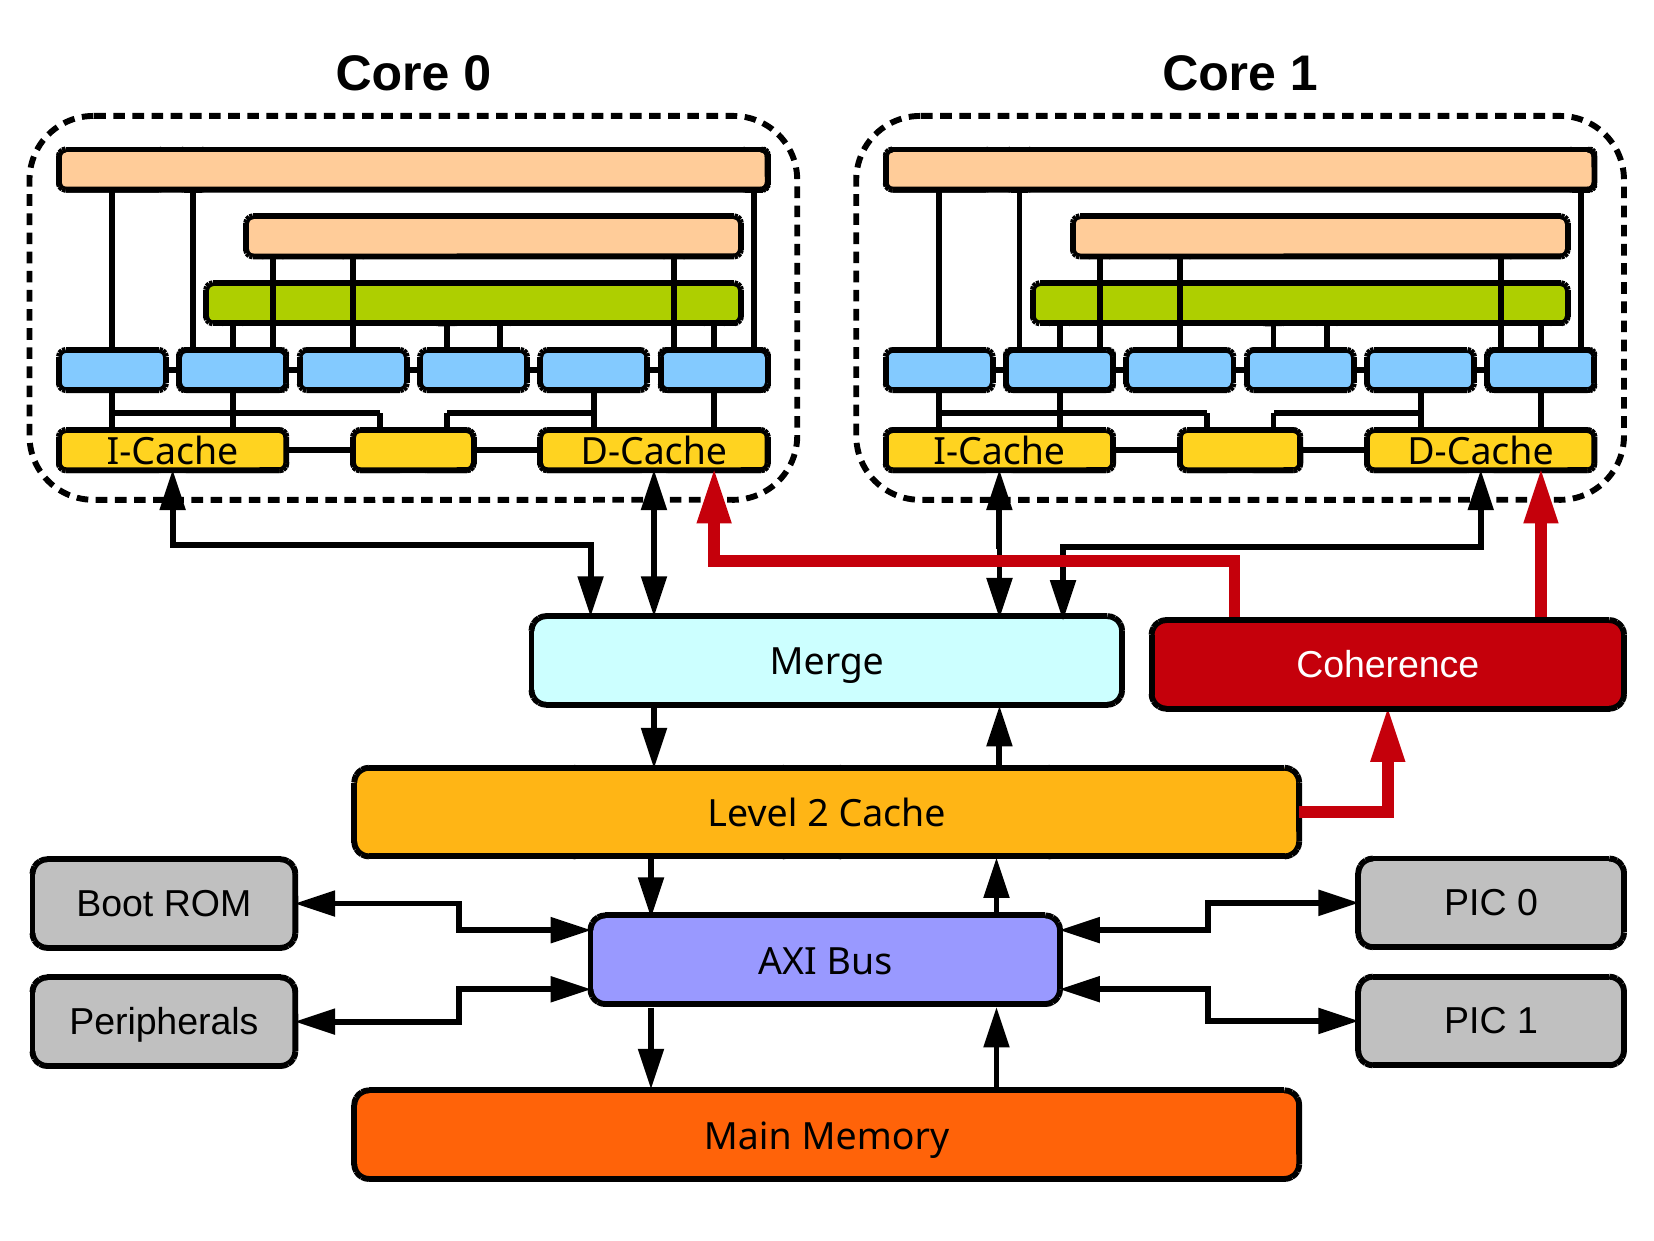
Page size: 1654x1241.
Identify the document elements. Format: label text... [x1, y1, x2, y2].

text_box [885, 149, 1595, 190]
text_box [1032, 283, 1097, 324]
text_box [1103, 283, 1177, 324]
text_box [420, 349, 528, 391]
text_box Core 1 [856, 29, 1625, 116]
text_box [677, 283, 741, 324]
text_box [58, 349, 166, 391]
text_box [356, 283, 671, 324]
text_box Main Memory [354, 1090, 1300, 1179]
text_box [540, 349, 648, 391]
text_box [246, 216, 741, 257]
text_box [179, 349, 287, 391]
text_box [1126, 349, 1234, 391]
text_box [1504, 283, 1568, 324]
text_box Coherence [1151, 620, 1625, 709]
text_box [885, 349, 993, 391]
text_box I-Cache [58, 430, 287, 471]
text_box D-Cache [1367, 430, 1595, 471]
text_box [1367, 349, 1475, 391]
text_box AXI Bus [590, 915, 1061, 1005]
text_box [660, 349, 768, 391]
text_box [276, 283, 350, 324]
text_box [58, 149, 768, 190]
text_box Core 0 [29, 29, 798, 116]
text_box PIC 0 [1358, 858, 1625, 948]
text_box Merge [531, 616, 1123, 705]
text_box [206, 283, 270, 324]
text_box [353, 430, 474, 471]
text_box Level 2 Cache [354, 767, 1300, 857]
text_box Boot ROM [32, 859, 296, 948]
text_box D-Cache [540, 430, 768, 471]
text_box [1072, 216, 1568, 257]
text_box [1179, 430, 1301, 471]
text_box I-Cache [885, 430, 1114, 471]
text_box [1246, 349, 1354, 391]
text_box [1006, 349, 1114, 391]
text_box [1487, 349, 1595, 391]
text_box PIC 1 [1358, 976, 1625, 1066]
text_box Peripherals [32, 977, 296, 1067]
text_box [299, 349, 407, 391]
text_box [1183, 283, 1498, 324]
